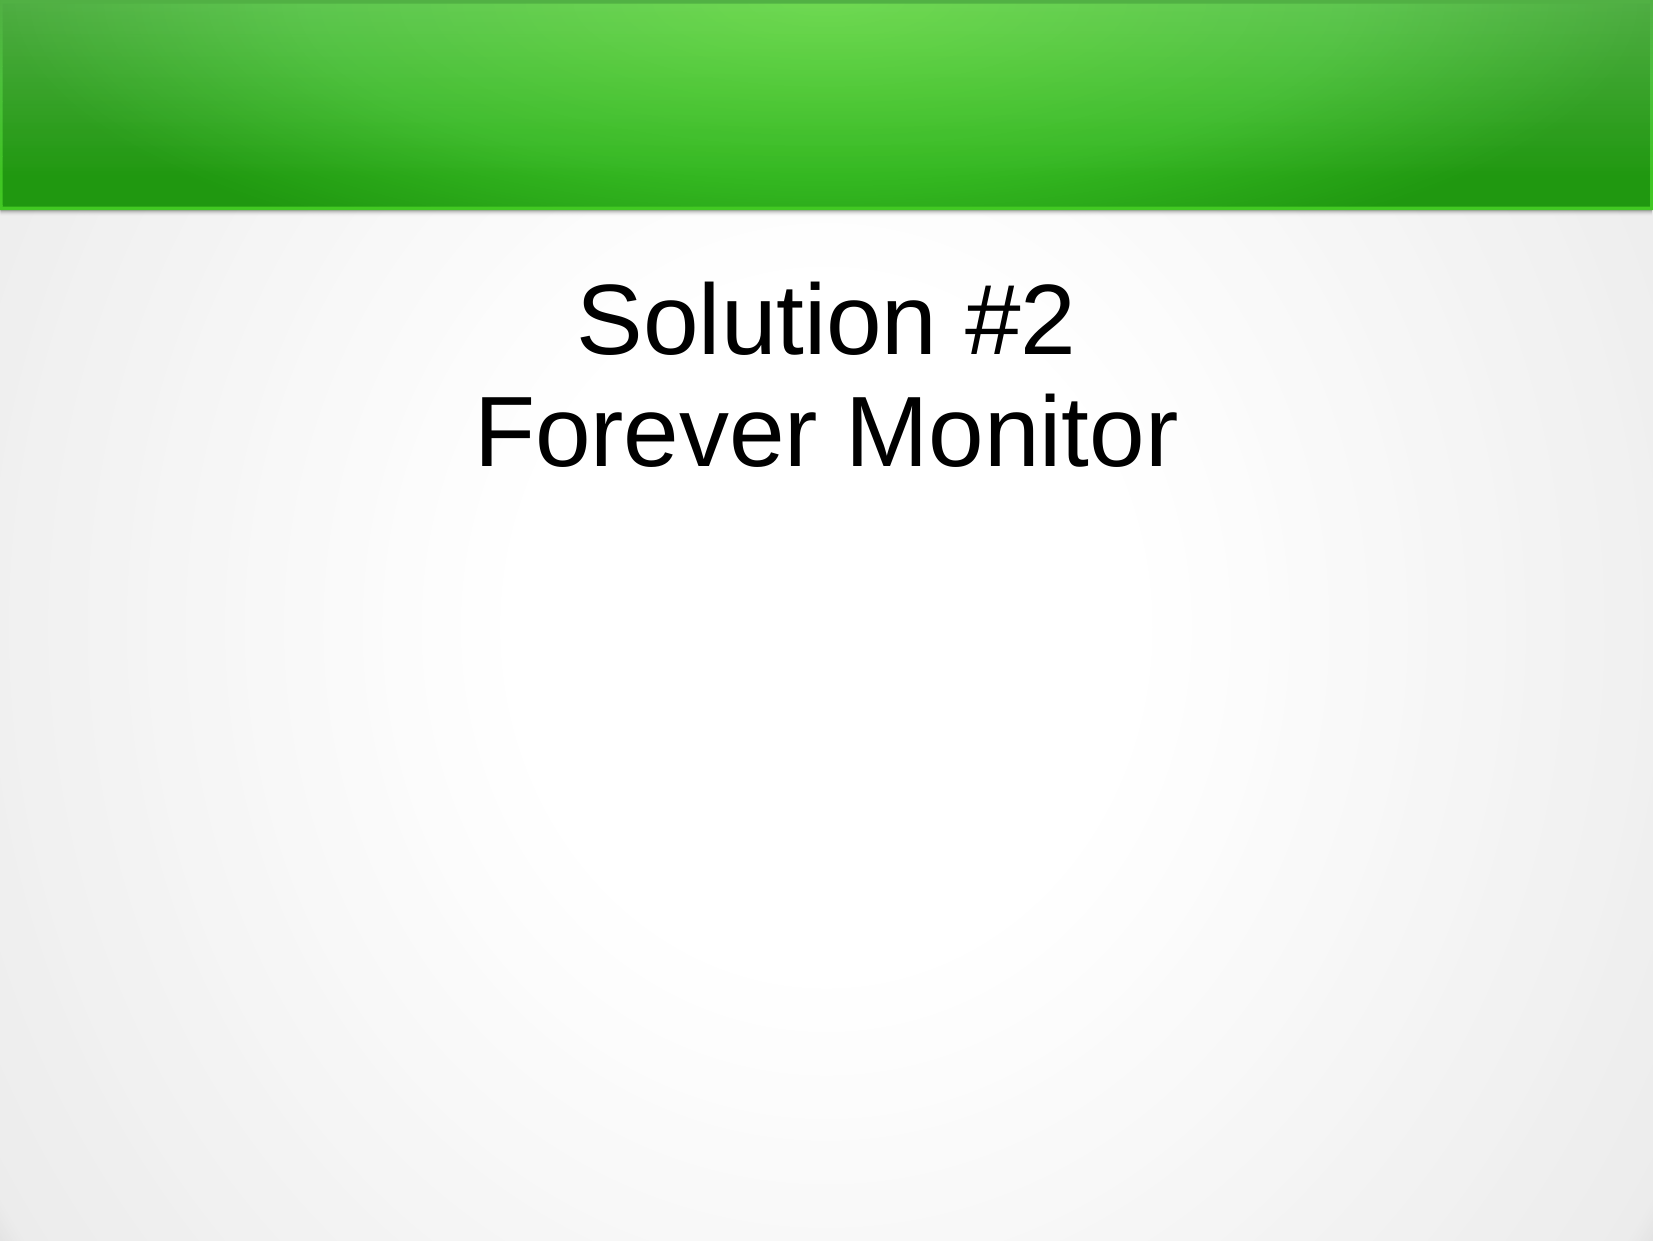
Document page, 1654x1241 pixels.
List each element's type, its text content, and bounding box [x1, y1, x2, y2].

subtitle Solution #2 Forever Monitor [82, 47, 1571, 705]
